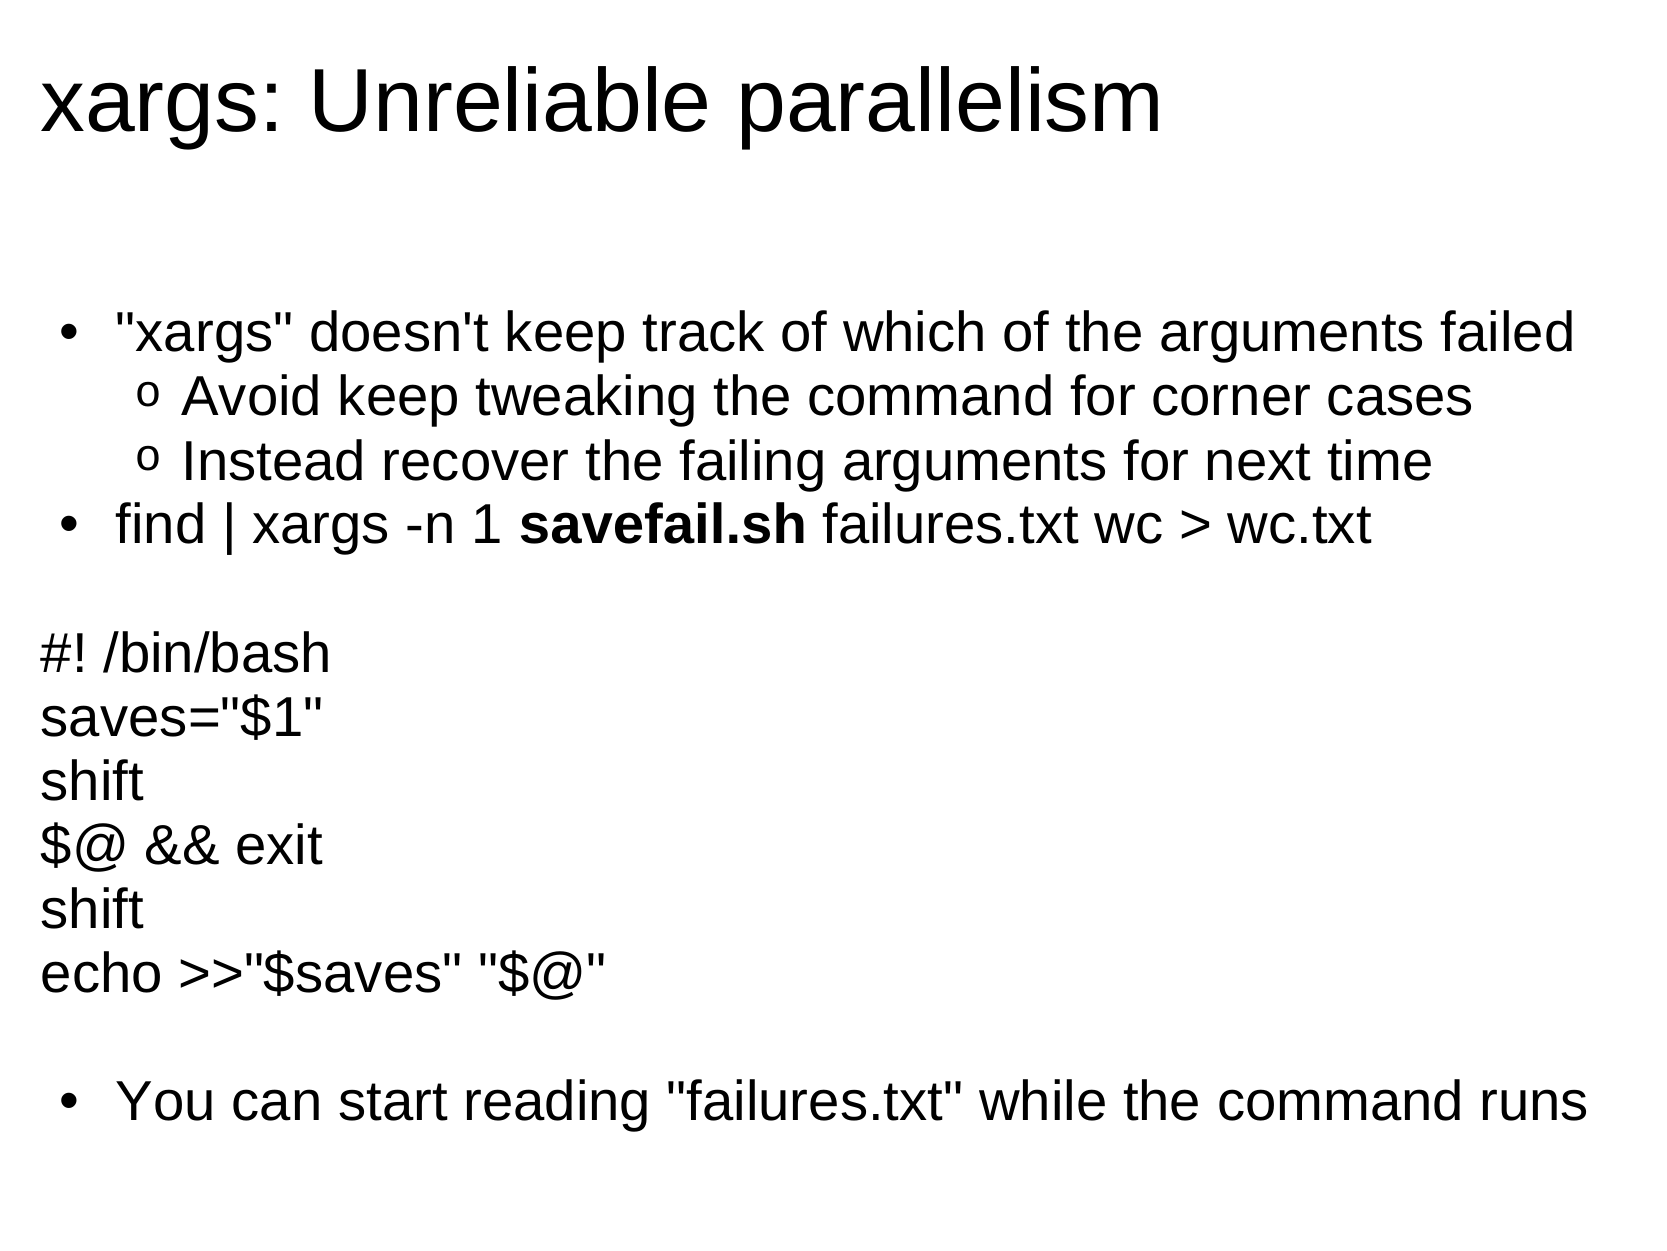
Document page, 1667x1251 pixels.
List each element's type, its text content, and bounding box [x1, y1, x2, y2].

title xargs: Unreliable parallelism [40, 50, 1627, 201]
list "xargs" doesn't keep track of which of the arguments failed Avoid keep tweaking the command for corner cases Instead recover the failing arguments for next time find | xargs -n 1 savefail.sh failures.txt wc > wc.txt #! /bin/bash saves="$1" shift $@ && exit shift echo >>"$saves" "$@" You can start reading "failures.txt" while the command runs [40, 300, 1626, 1238]
